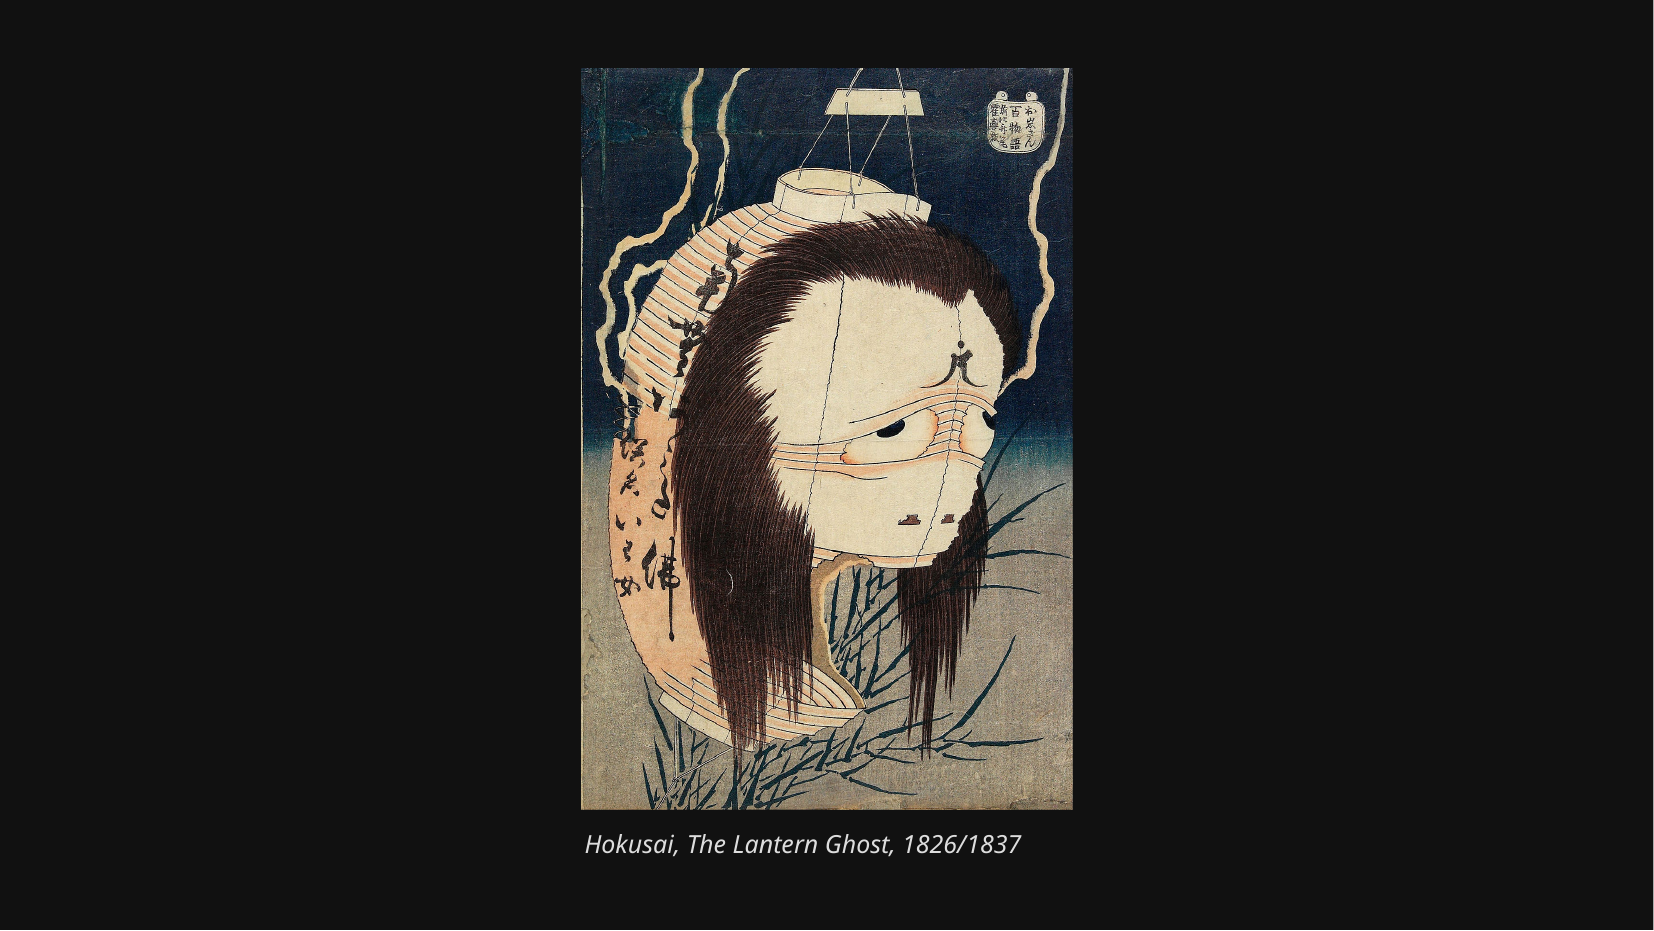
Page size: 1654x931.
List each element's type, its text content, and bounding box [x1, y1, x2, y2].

text_box Hokusai, The Lantern Ghost, 1826/1837 [569, 819, 1066, 868]
picture [581, 68, 1073, 811]
